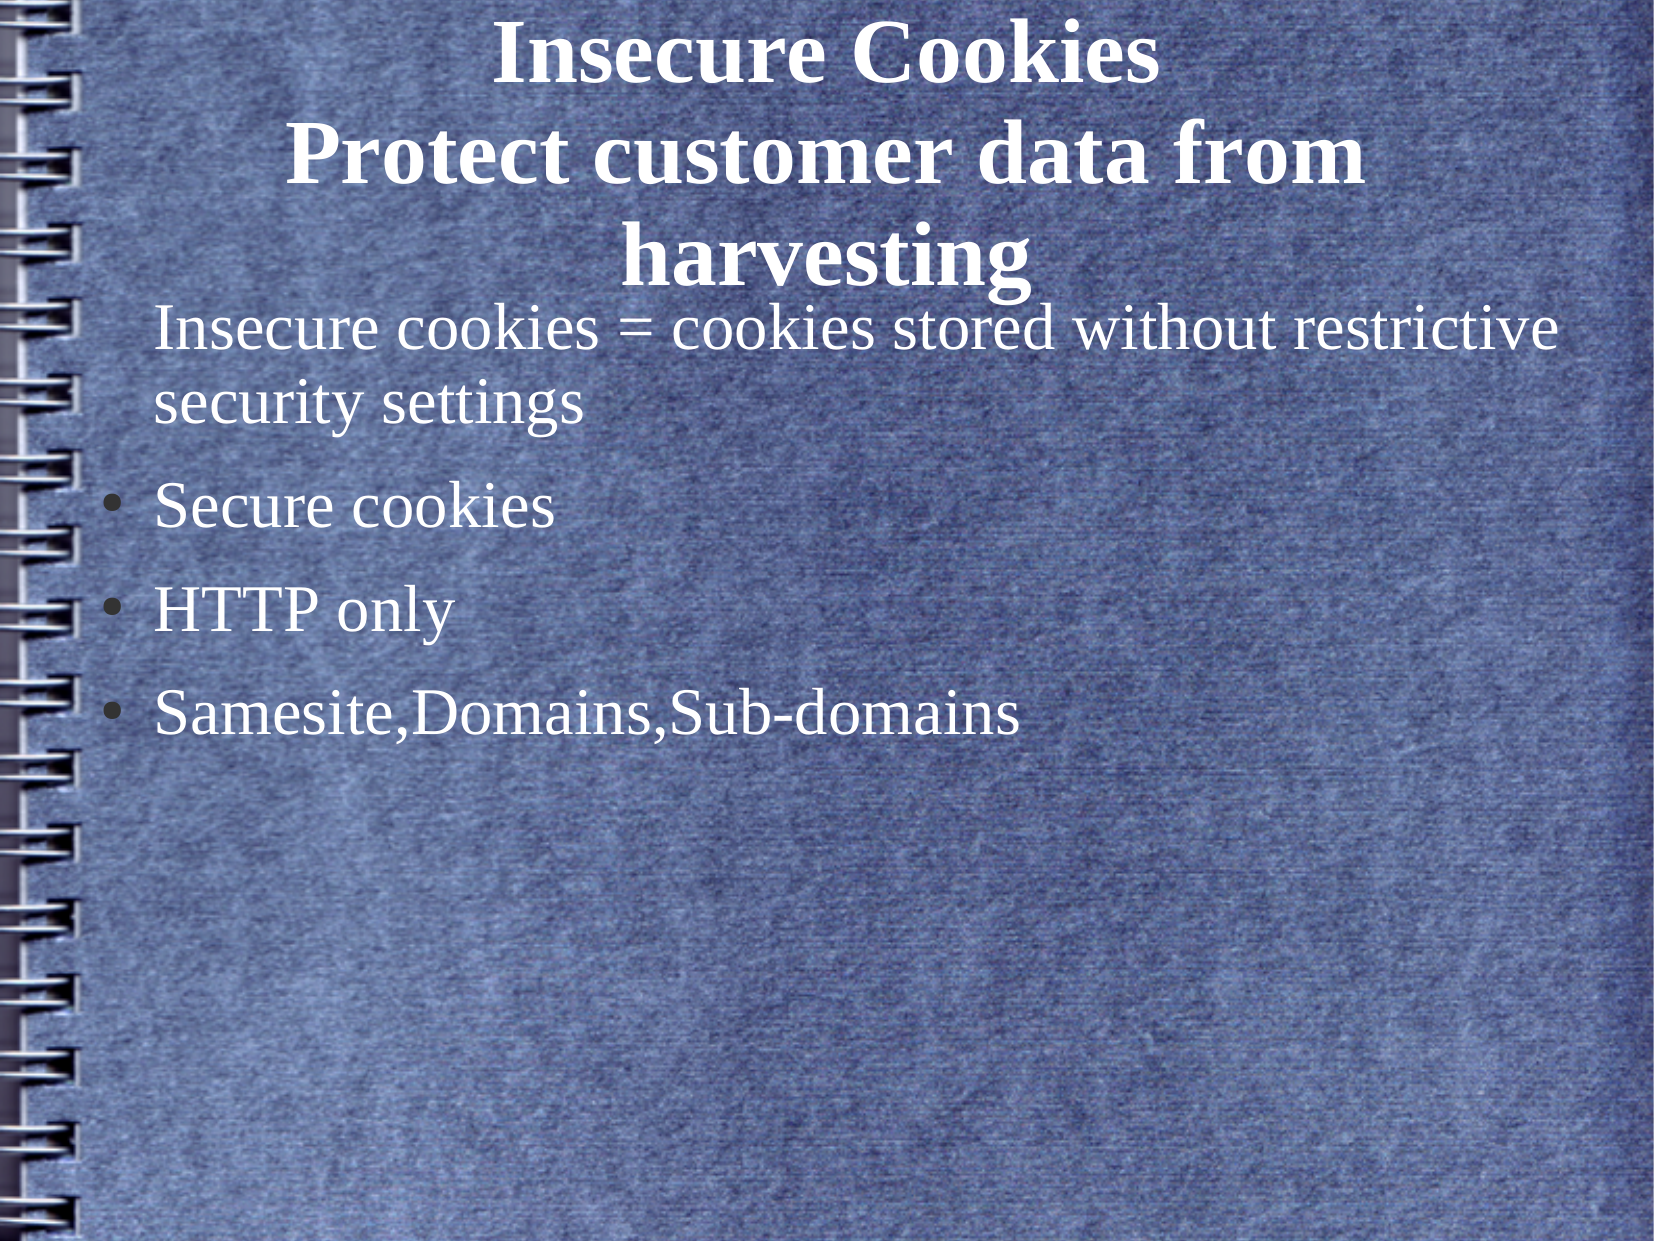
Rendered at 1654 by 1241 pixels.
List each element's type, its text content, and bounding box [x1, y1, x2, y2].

picture [0, 0, 1654, 1241]
title Insecure Cookies Protect customer data from harvesting [82, 0, 1571, 290]
list Insecure cookies = cookies stored without restrictive security settings Secure cookies HTTP only Samesite,Domains,Sub-domains [82, 290, 1571, 1109]
